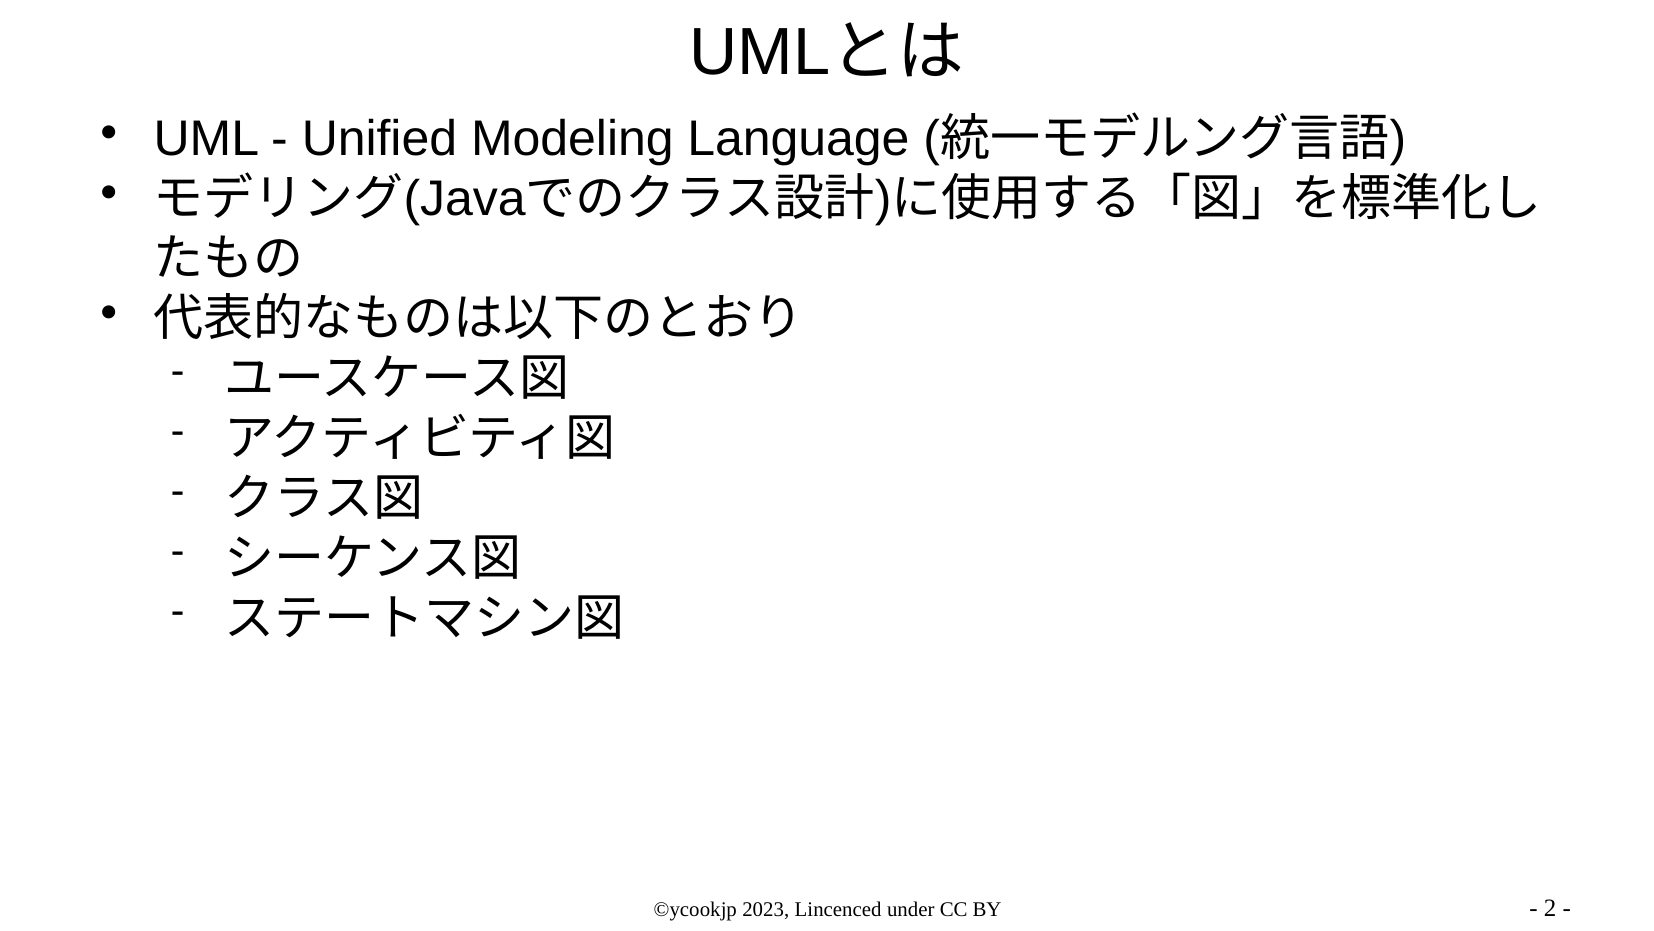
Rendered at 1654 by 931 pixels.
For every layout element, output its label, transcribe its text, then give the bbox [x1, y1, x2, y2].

title UMLとは [82, 4, 1571, 92]
list UML - Unified Modeling Language (統一モデルング言語) モデリング(Javaでのクラス設計)に使用する「図」を標準化したもの 代表的なものは以下のとおり ユースケース図 アクティビティ図 クラス図 シーケンス図 ステートマシン図 [82, 105, 1571, 916]
